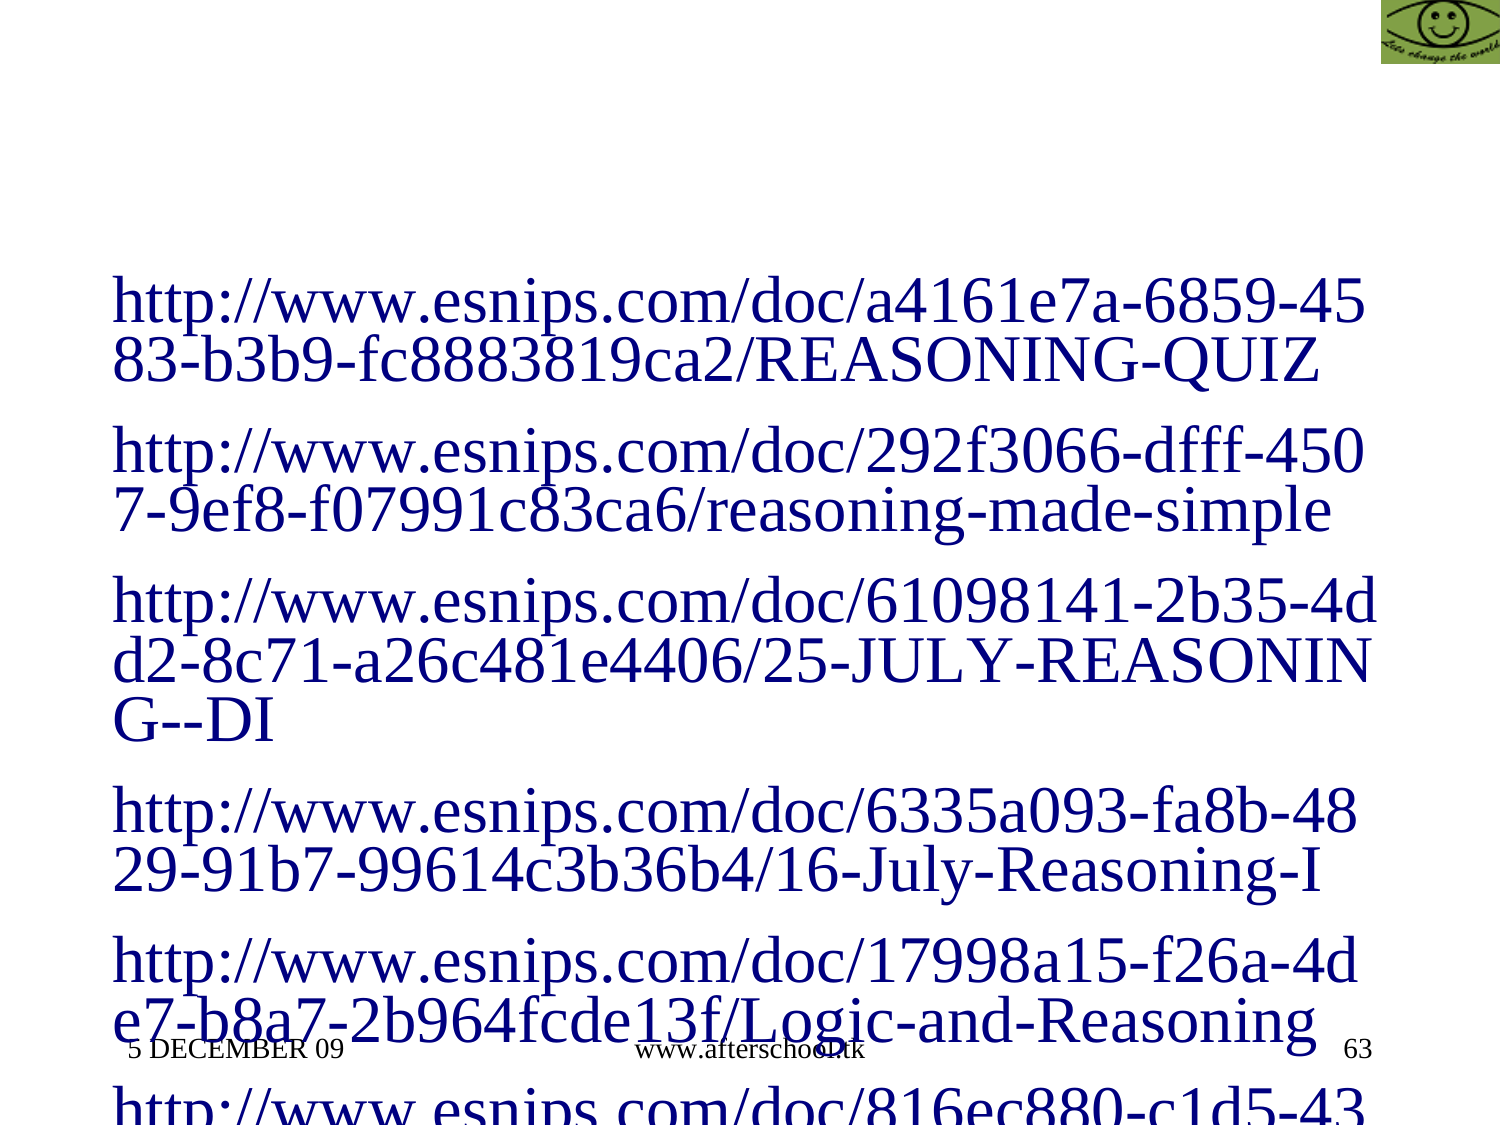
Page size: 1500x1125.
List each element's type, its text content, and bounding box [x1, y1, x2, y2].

subtitle http://www.esnips.com/doc/a4161e7a-6859-4583-b3b9-fc8883819ca2/REASONING-QUIZ http://www.esnips.com/doc/292f3066-dfff-4507-9ef8-f07991c83ca6/reasoning-made-simple http://www.esnips.com/doc/61098141-2b35-4dd2-8c71-a26c481e4406/25-JULY-REASONING--DI http://www.esnips.com/doc/6335a093-fa8b-4829-91b7-99614c3b36b4/16-July-Reasoning-I http://www.esnips.com/doc/17998a15-f26a-4de7-b8a7-2b964fcde13f/Logic-and-Reasoning http://www.esnips.com/doc/816ec880-c1d5-436c-b5f3-d05525416f0e/1-AUGUST-Reasoning--DI http://www.esnips.com/doc/026362a7-efe4-42ef-afe2-1cf7c672d11f/17-reasoning-II http://www.esnips.com/doc/ebceaf38-3af0-4b62-bd4a-1a9c1b002d47/reasoning-15-may [112, 262, 1388, 1063]
picture [1381, 0, 1500, 64]
